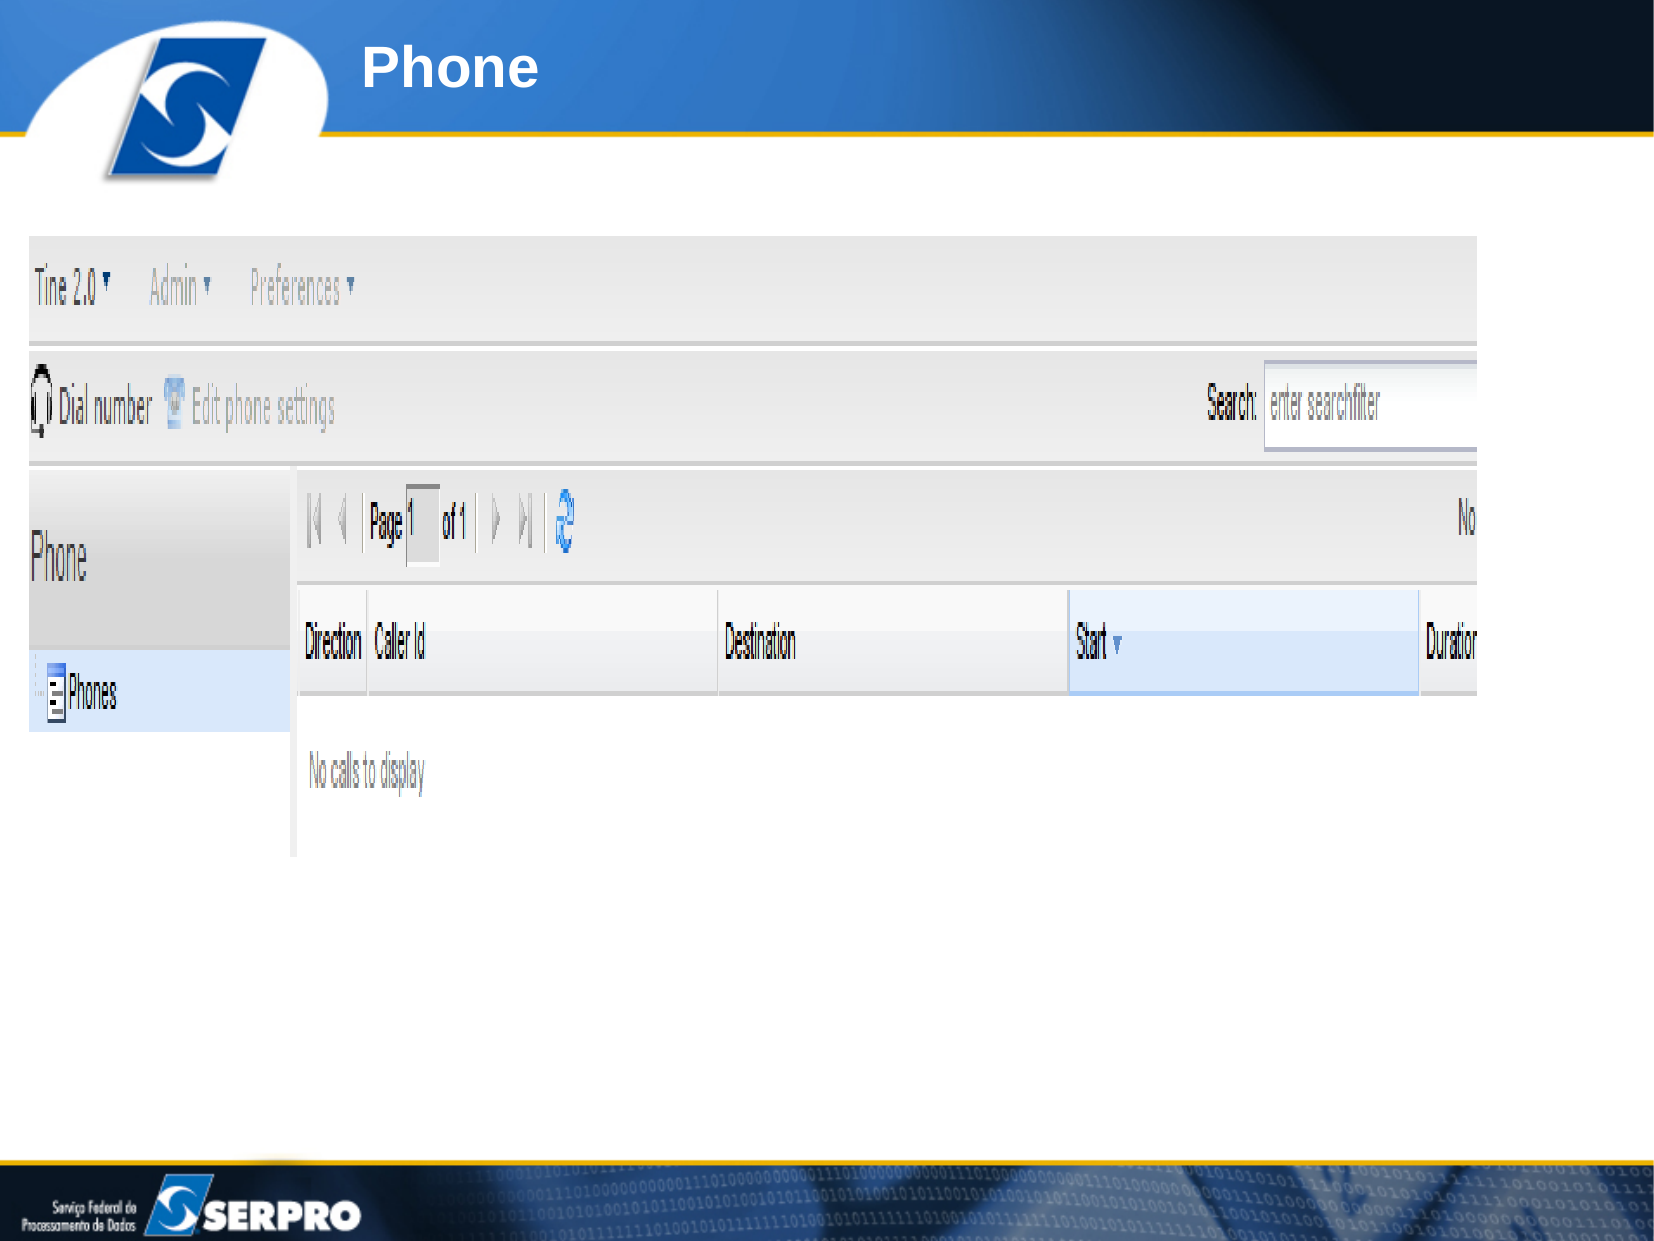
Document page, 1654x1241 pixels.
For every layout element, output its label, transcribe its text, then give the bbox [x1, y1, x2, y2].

title Phone [361, 32, 1603, 102]
picture [0, 0, 1654, 1241]
